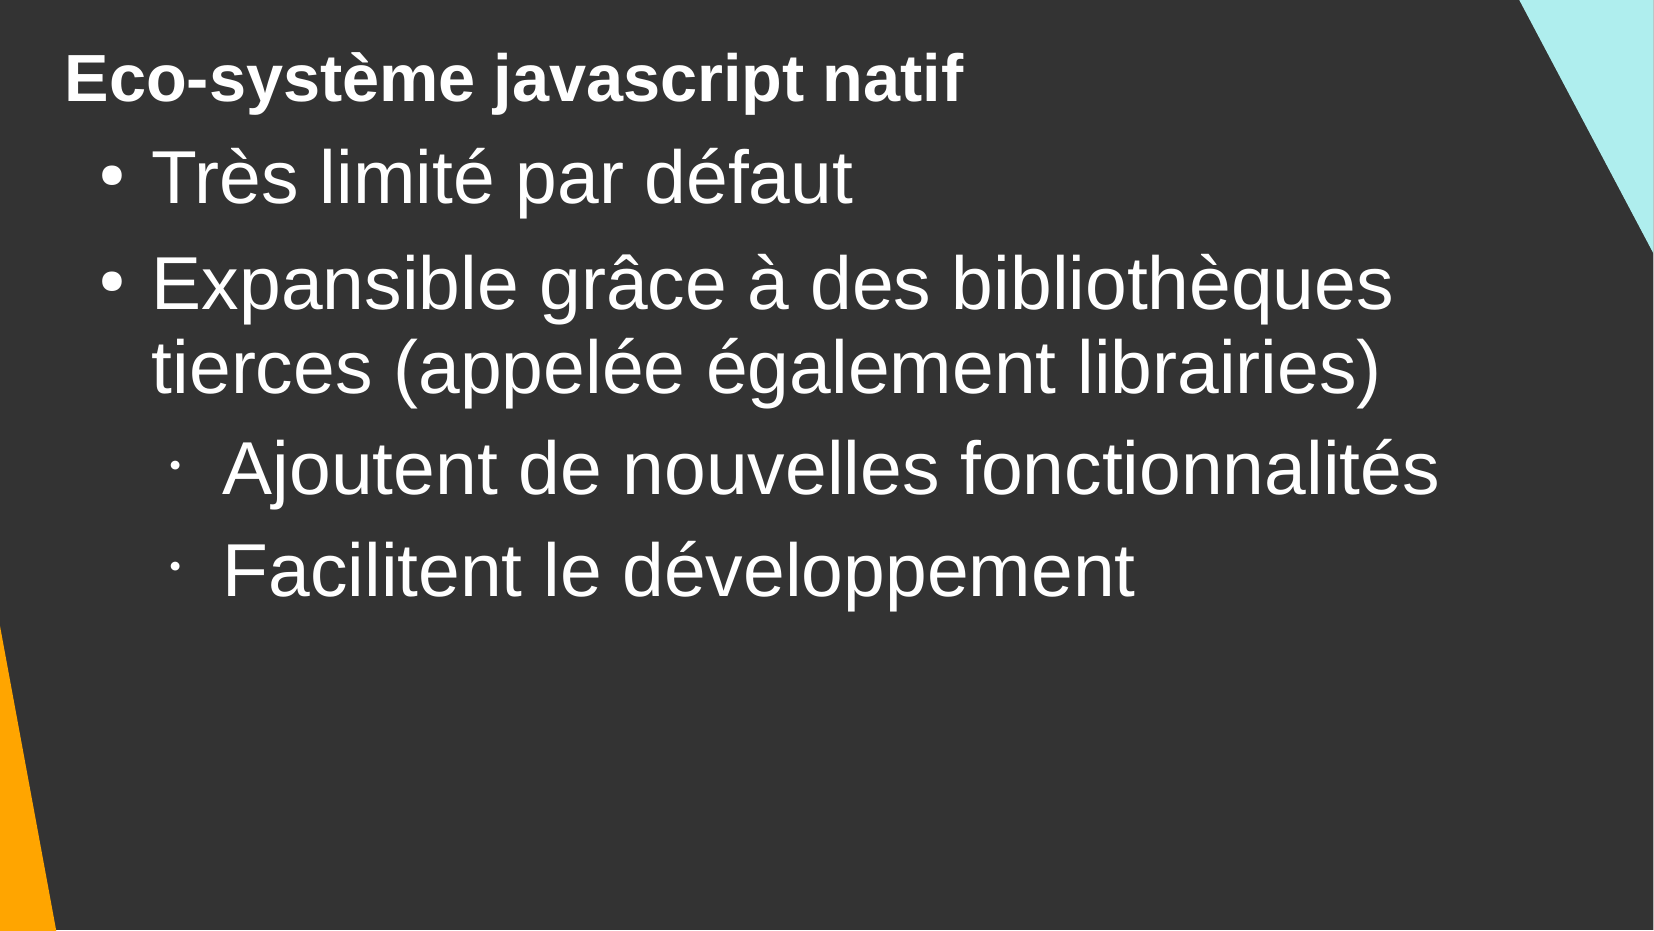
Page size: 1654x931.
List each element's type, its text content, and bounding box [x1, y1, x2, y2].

title Eco-système javascript natif [64, 40, 1635, 153]
text_box [0, 625, 57, 931]
text_box [1519, 0, 1654, 255]
list Très limité par défaut Expansible grâce à des bibliothèques tierces (appelée également librairies) Ajoutent de nouvelles fonctionnalités Facilitent le développement [80, 135, 1620, 745]
